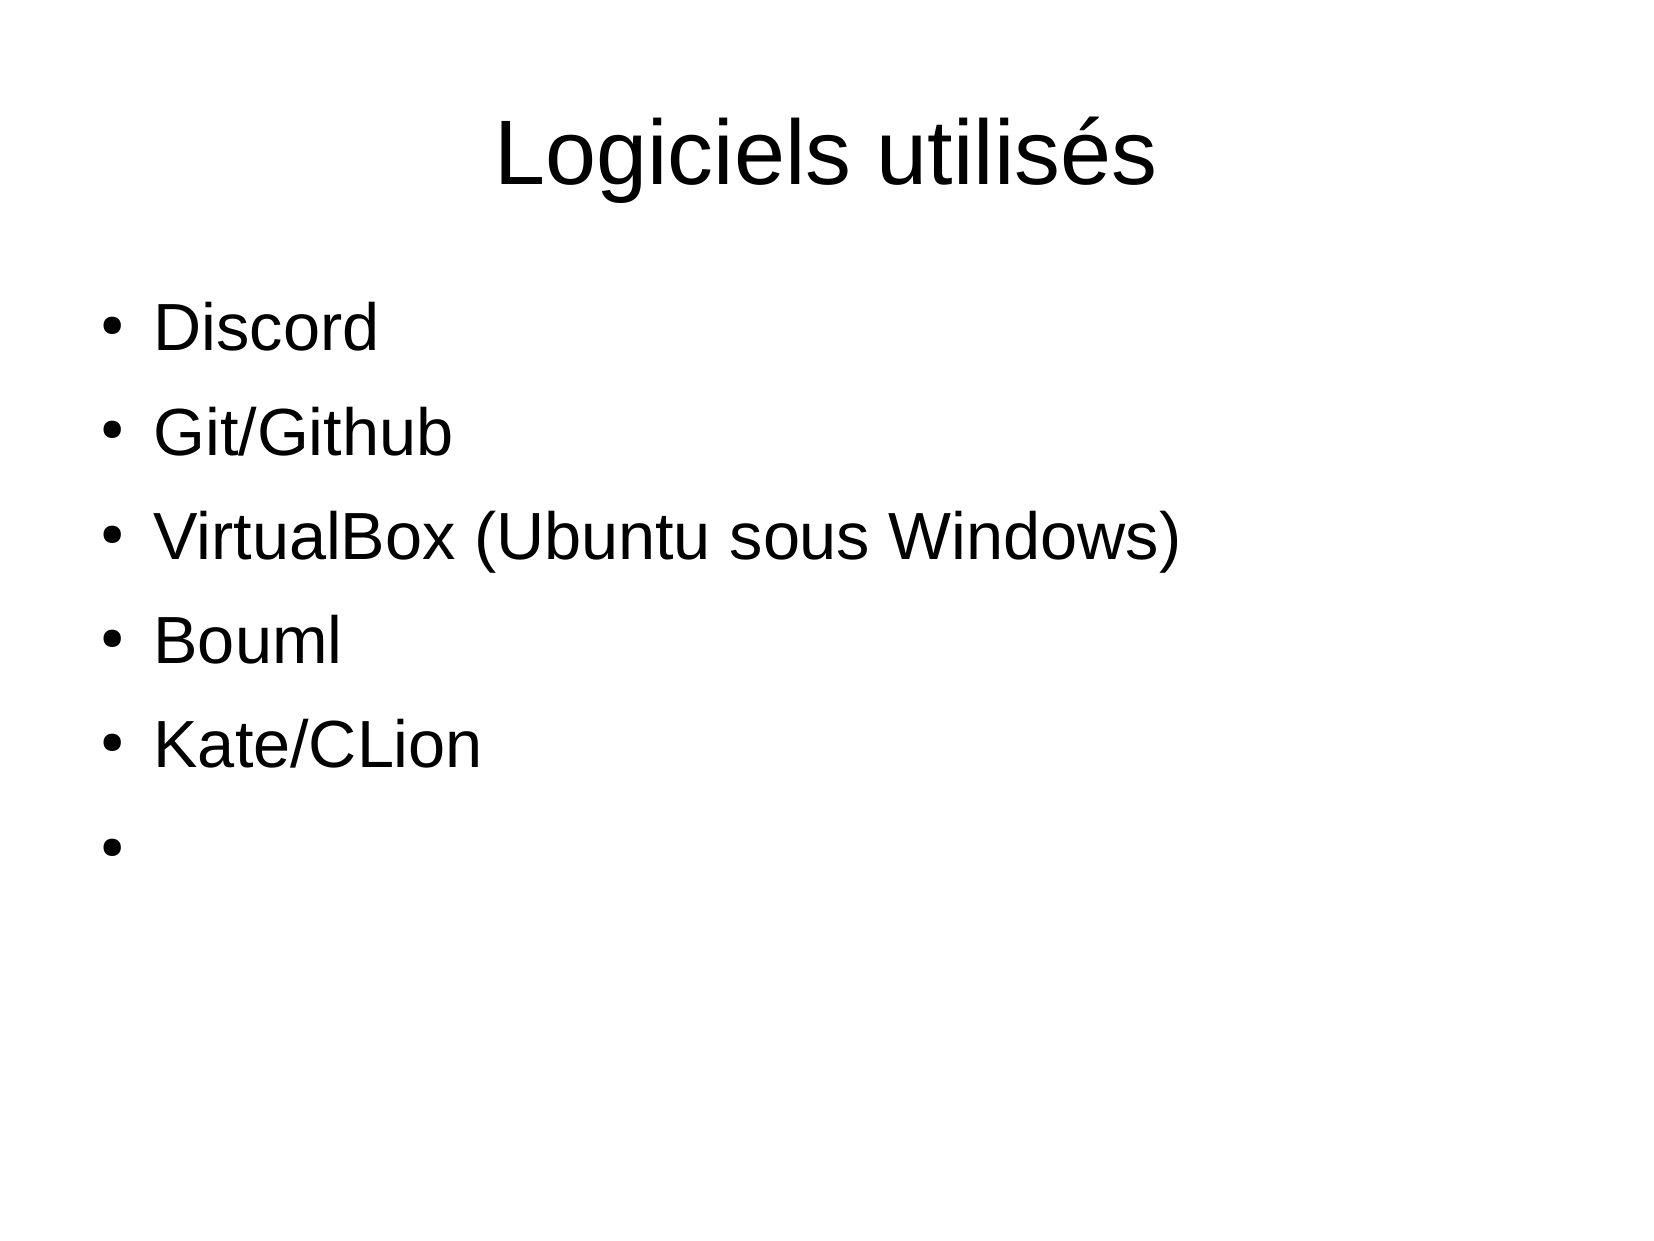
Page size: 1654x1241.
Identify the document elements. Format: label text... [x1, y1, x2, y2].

title Logiciels utilisés [82, 49, 1571, 257]
list Discord Git/Github VirtualBox (Ubuntu sous Windows) Bouml Kate/CLion [82, 290, 1571, 1010]
